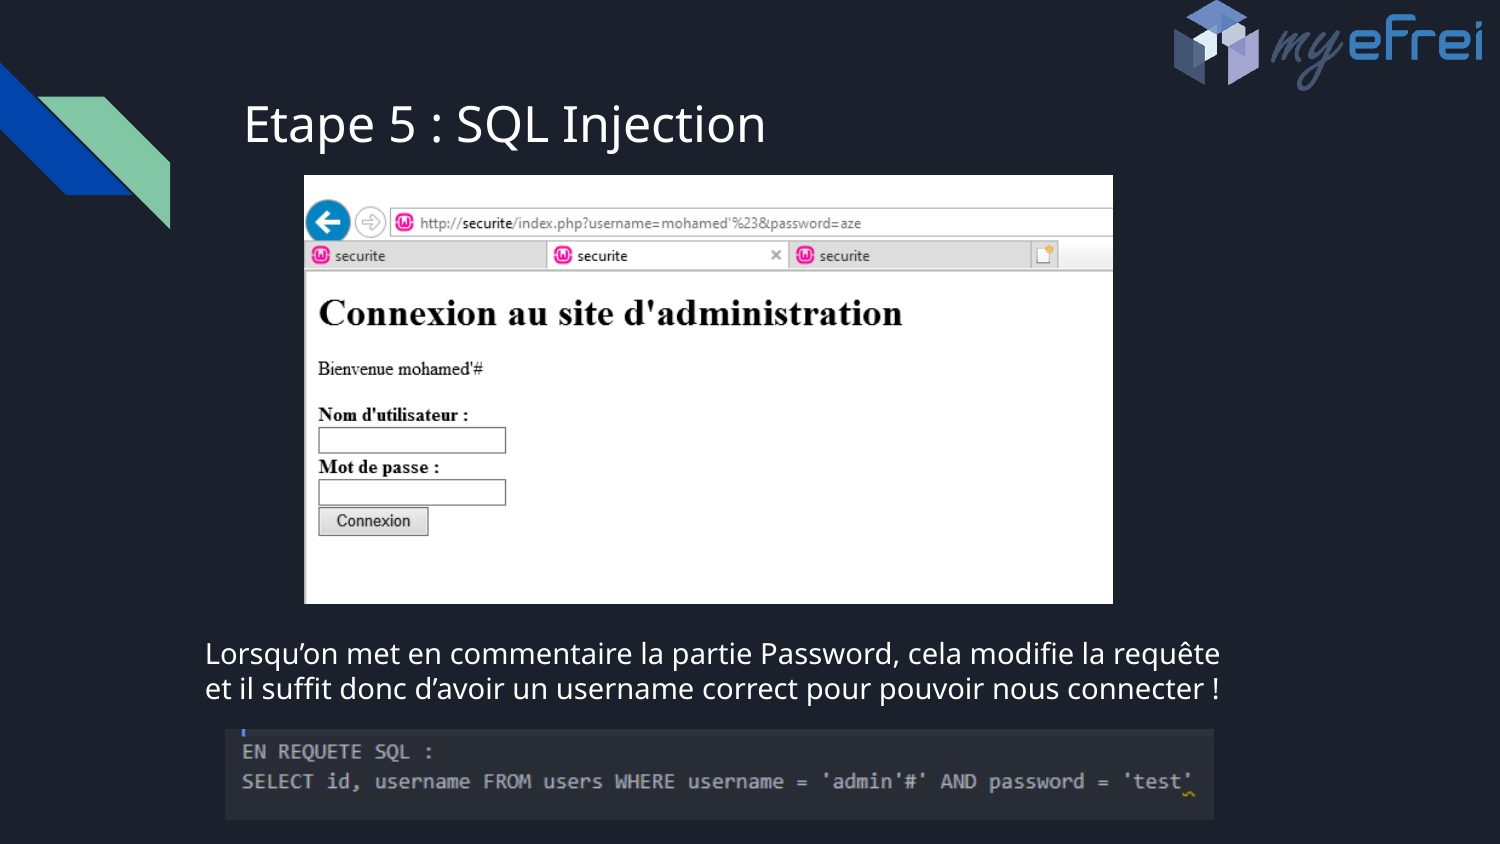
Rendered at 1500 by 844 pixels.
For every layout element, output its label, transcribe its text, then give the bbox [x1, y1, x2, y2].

picture [225, 729, 1214, 820]
picture [304, 175, 1113, 604]
text_box Lorsqu’on met en commentaire la partie Password, cela modifie la requête et il suffit donc d’avoir un username correct pour pouvoir nous connecter ! [189, 620, 1269, 721]
picture [1174, 0, 1482, 91]
title Etape 5 : SQL Injection [228, 73, 1383, 224]
